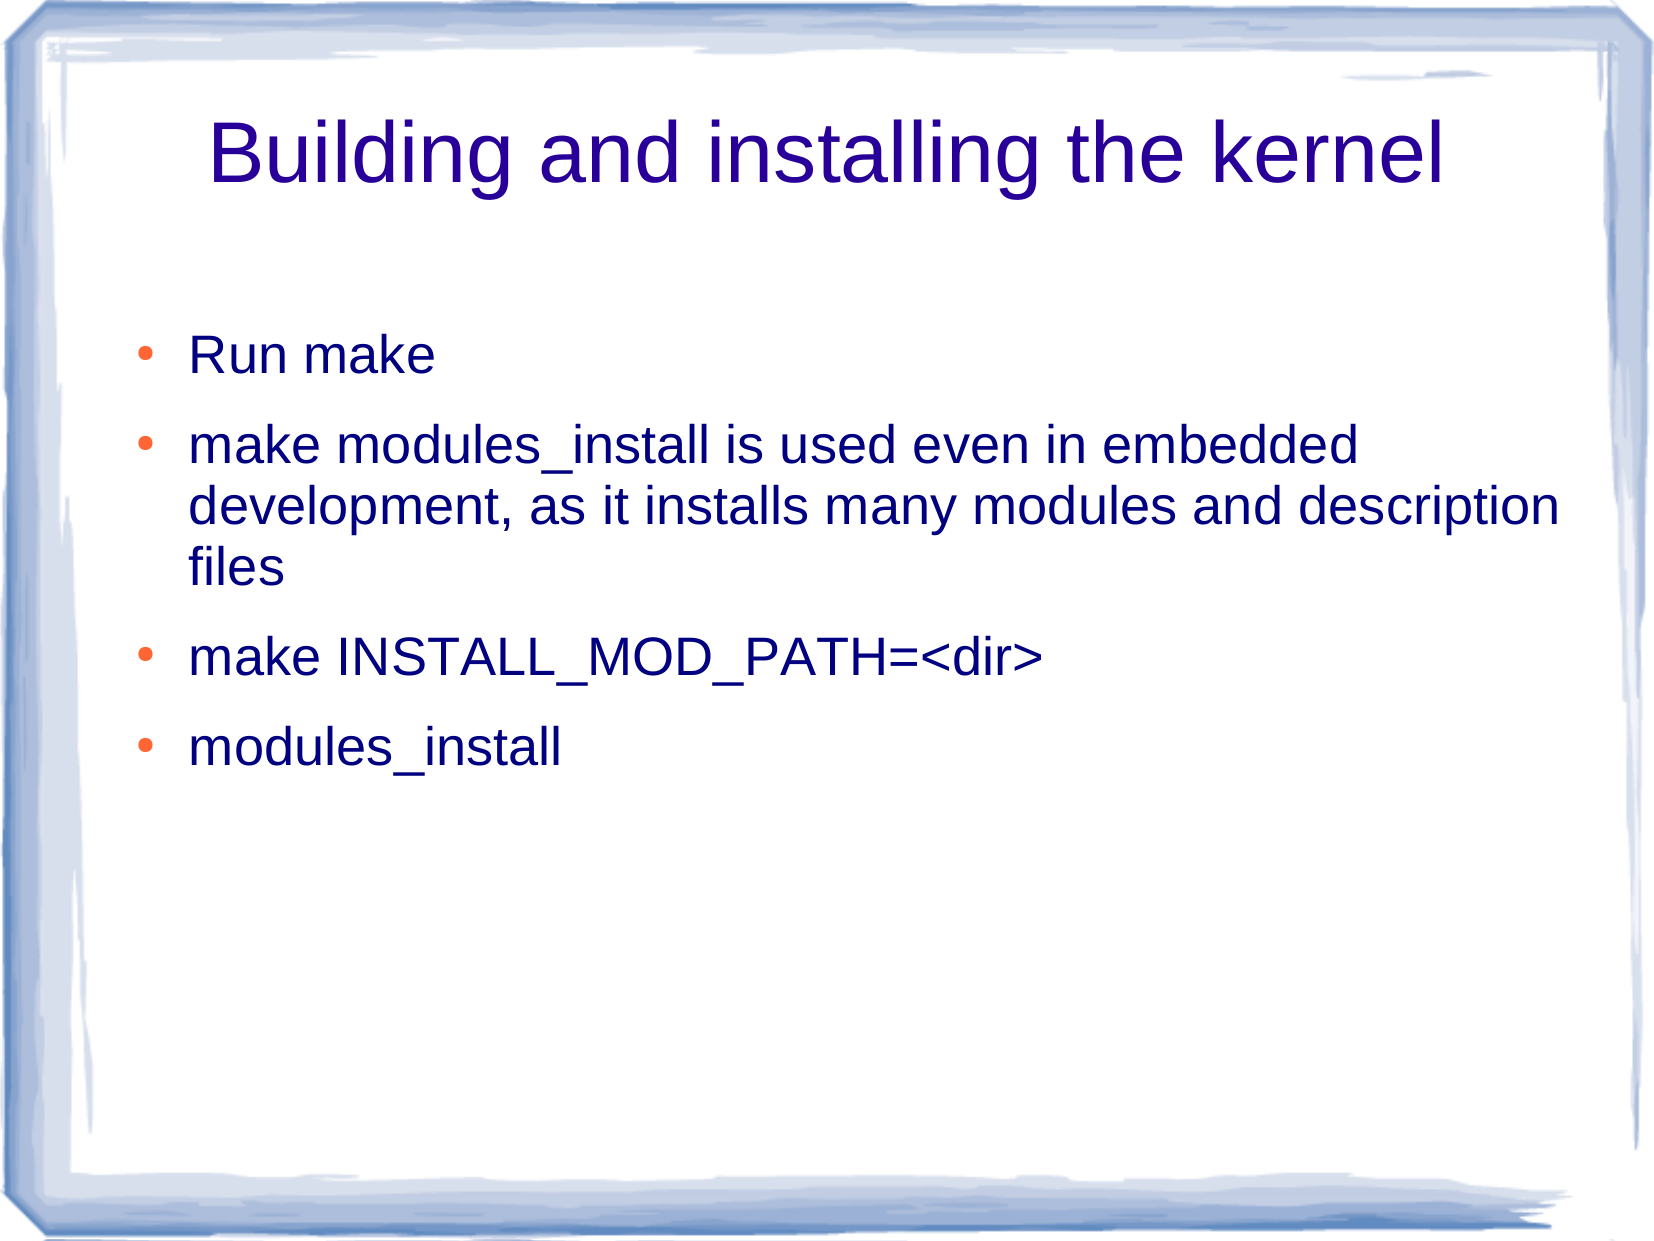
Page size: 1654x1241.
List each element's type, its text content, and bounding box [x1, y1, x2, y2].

list Run make make modules_install is used even in embedded development, as it installs many modules and description files make INSTALL_MOD_PATH=<dir> modules_install [118, 324, 1571, 1045]
picture [0, 0, 1654, 1241]
title Building and installing the kernel [82, 49, 1571, 257]
